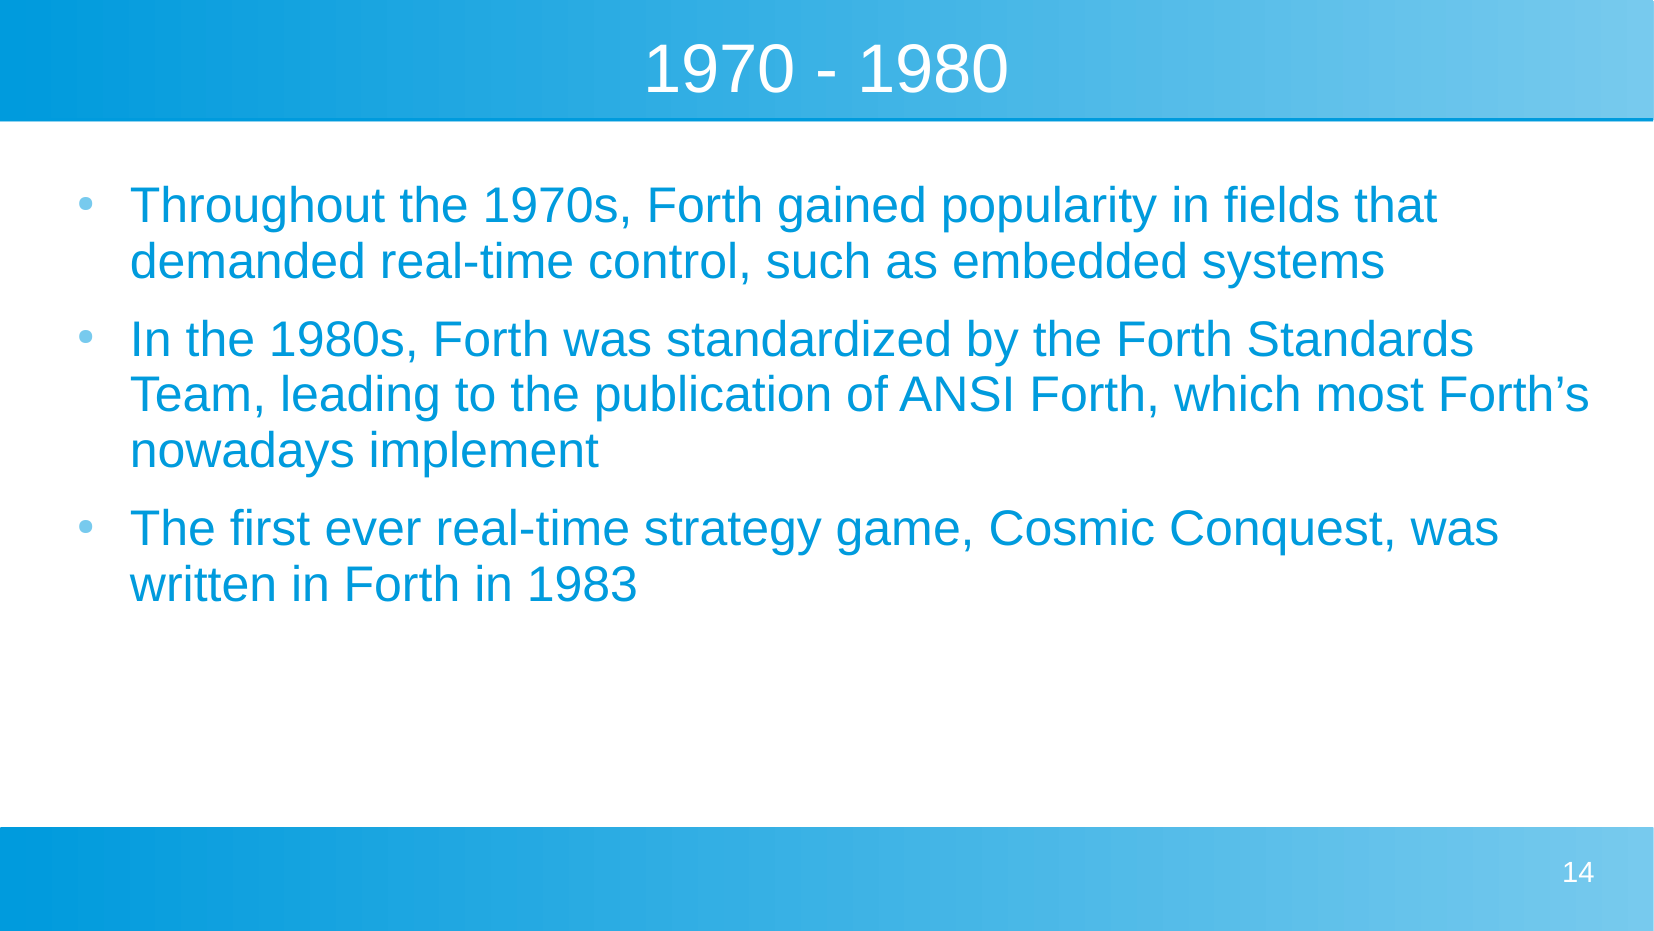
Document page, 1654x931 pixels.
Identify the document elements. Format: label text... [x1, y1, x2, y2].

list Throughout the 1970s, Forth gained popularity in fields that demanded real-time control, such as embedded systems In the 1980s, Forth was standardized by the Forth Standards Team, leading to the publication of ANSI Forth, which most Forth’s nowadays implement The first ever real-time strategy game, Cosmic Conquest, was written in Forth in 1983 [59, 177, 1595, 768]
title 1970 - 1980 [59, 29, 1595, 108]
